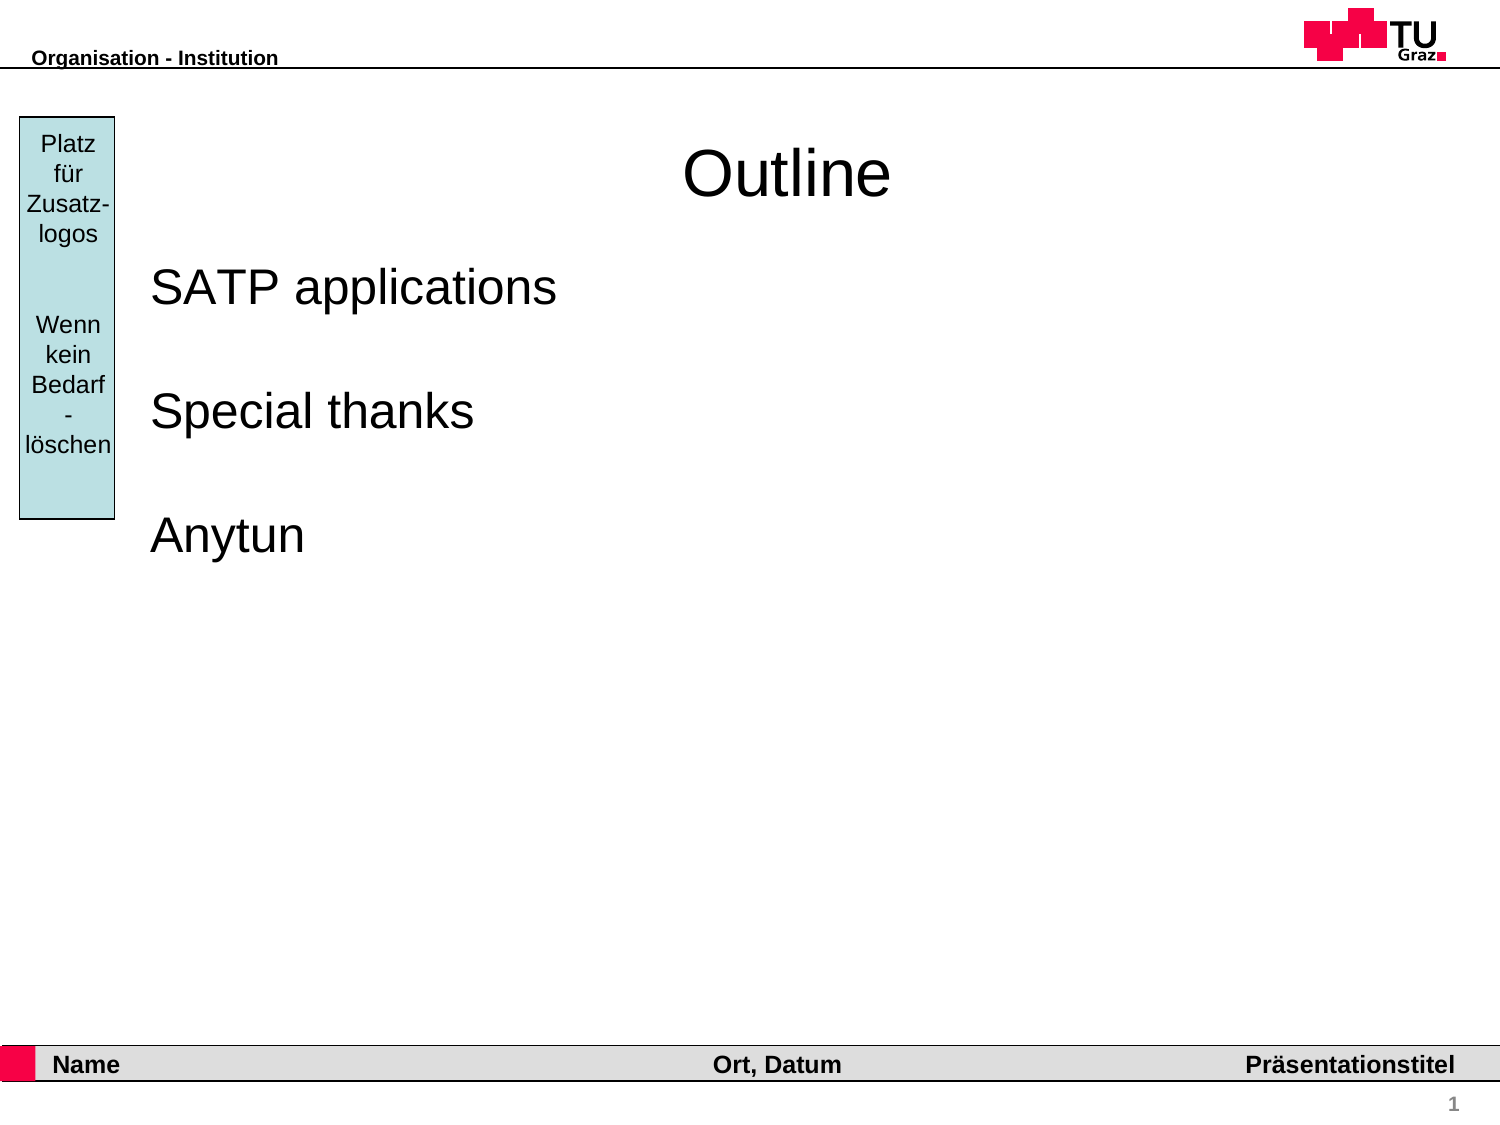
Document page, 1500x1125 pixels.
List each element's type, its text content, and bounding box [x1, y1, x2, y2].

title Outline [150, 124, 1426, 222]
list SATP applications Special thanks Anytun [150, 259, 1426, 991]
